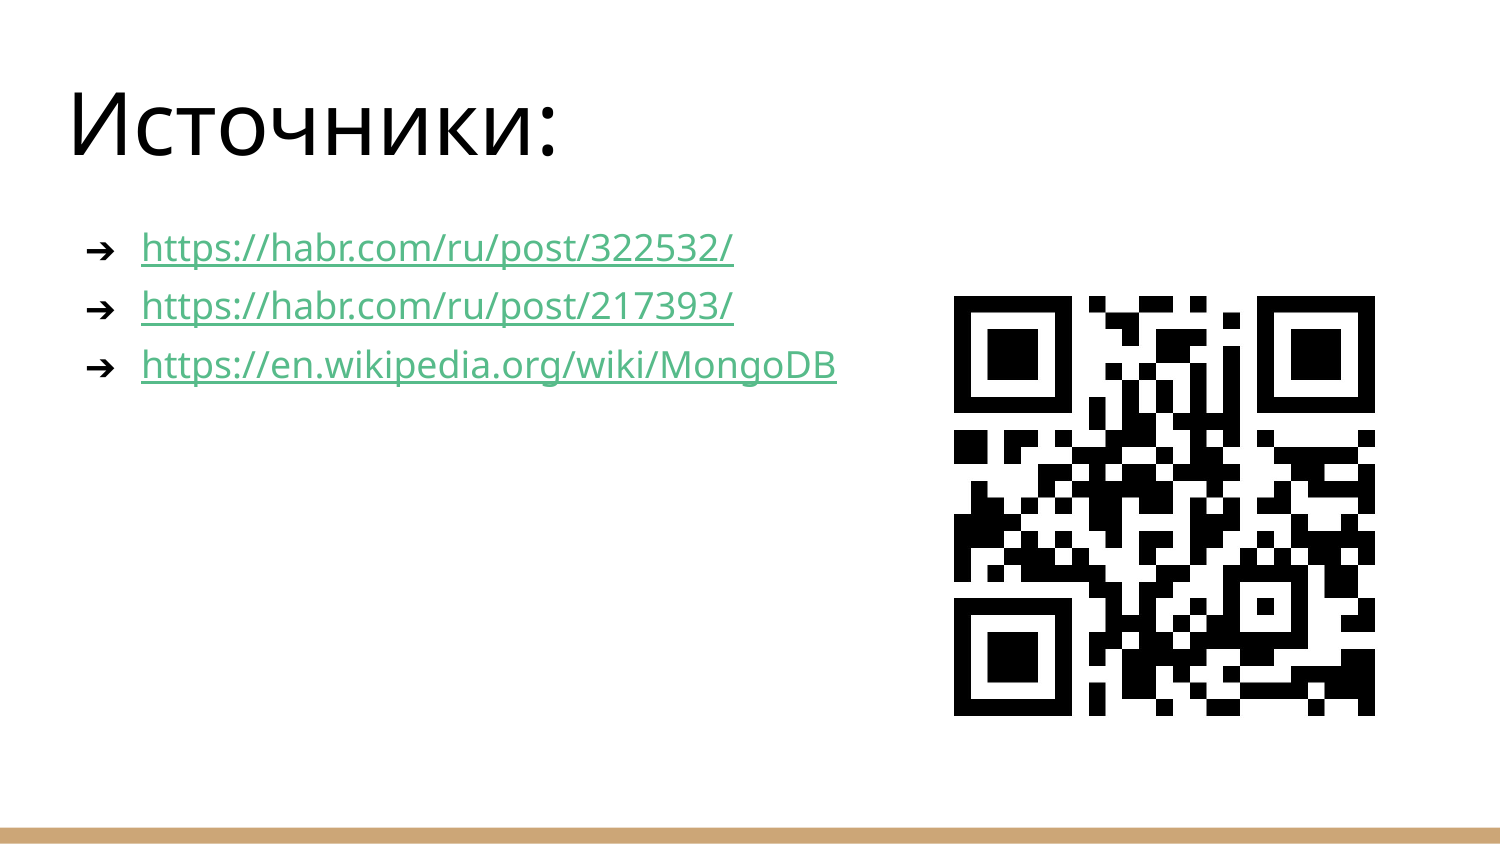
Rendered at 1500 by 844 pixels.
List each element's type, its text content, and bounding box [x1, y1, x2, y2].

picture [886, 228, 1442, 783]
title Источники: [51, 51, 1449, 189]
list https://habr.com/ru/post/322532/ https://habr.com/ru/post/217393/ https://en.wikipedia.org/wiki/MongoDB [51, 200, 896, 434]
